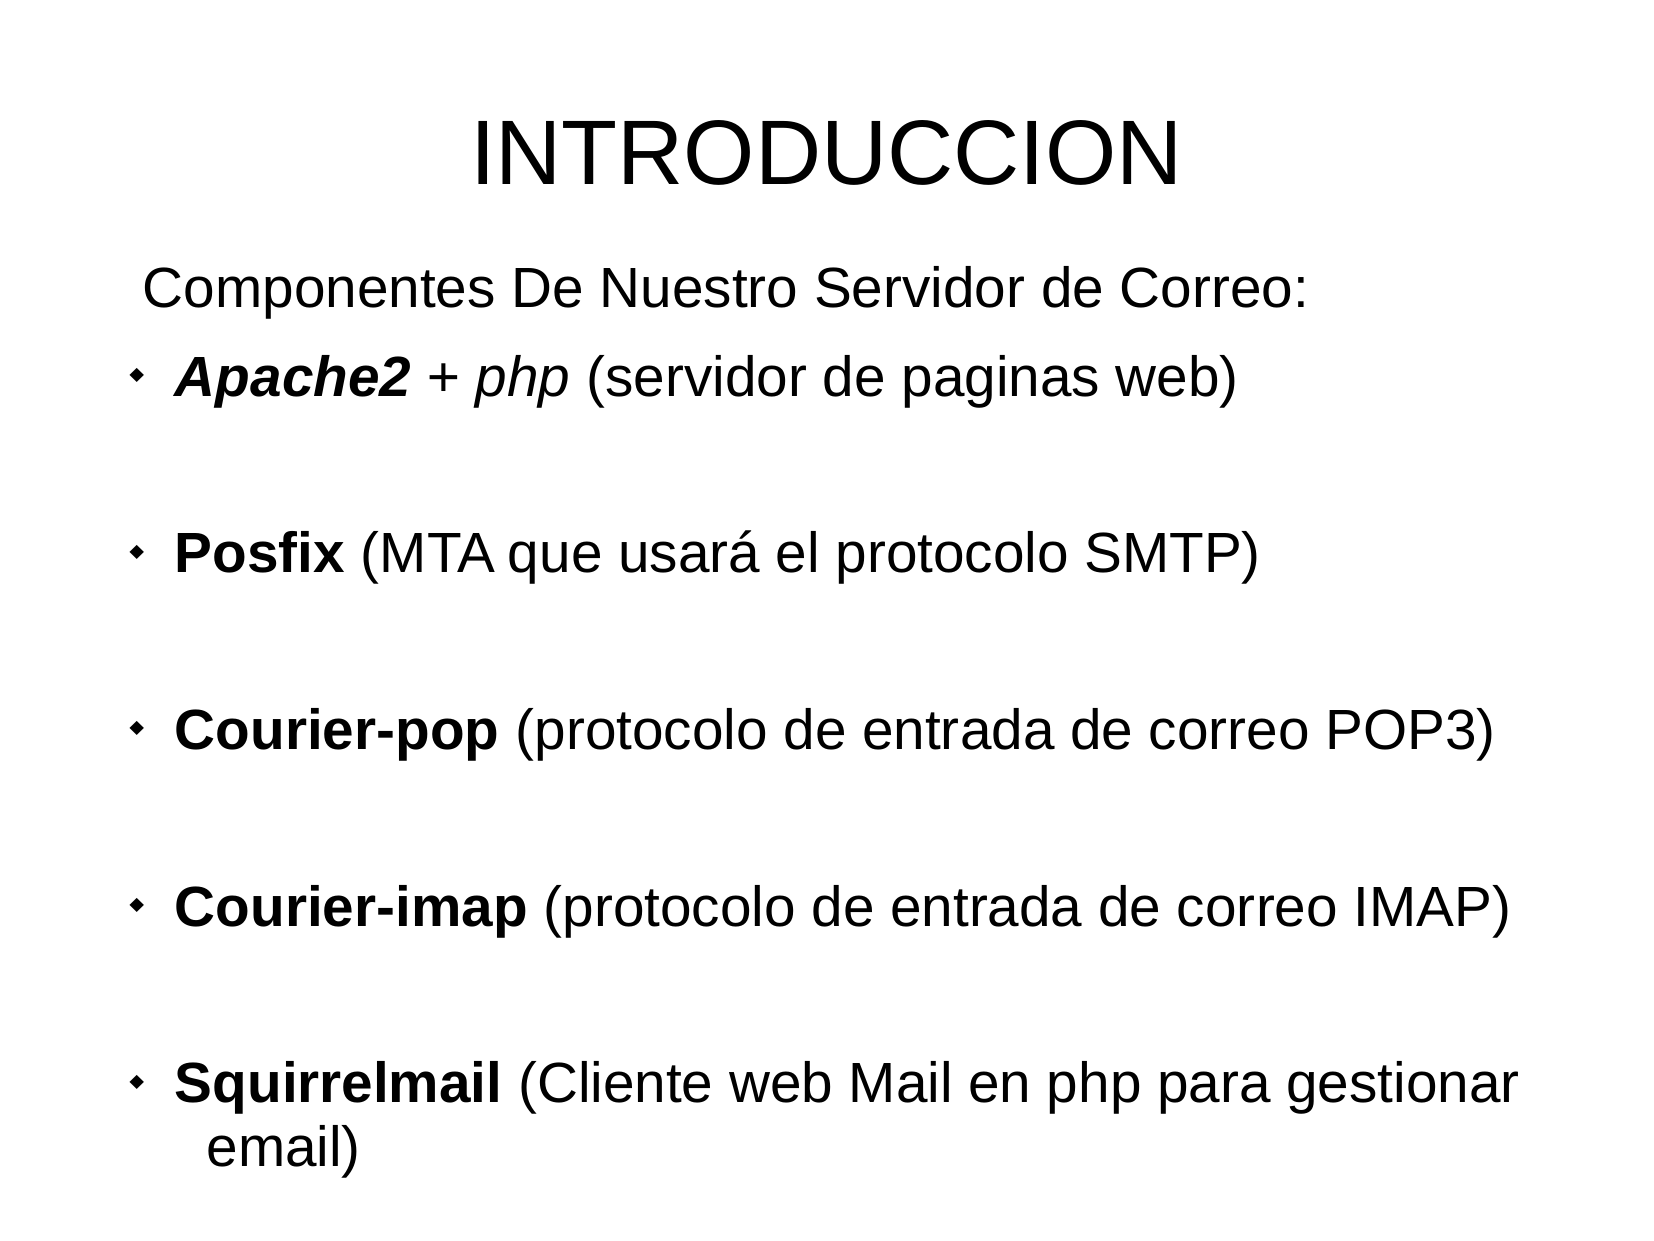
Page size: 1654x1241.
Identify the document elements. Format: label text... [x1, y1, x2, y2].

list Componentes De Nuestro Servidor de Correo: Apache2 + php (servidor de paginas web) Posfix (MTA que usará el protocolo SMTP) Courier-pop (protocolo de entrada de correo POP3) Courier-imap (protocolo de entrada de correo IMAP) Squirrelmail (Cliente web Mail en php para gestionar email) [82, 256, 1571, 1182]
title INTRODUCCION [82, 49, 1571, 256]
